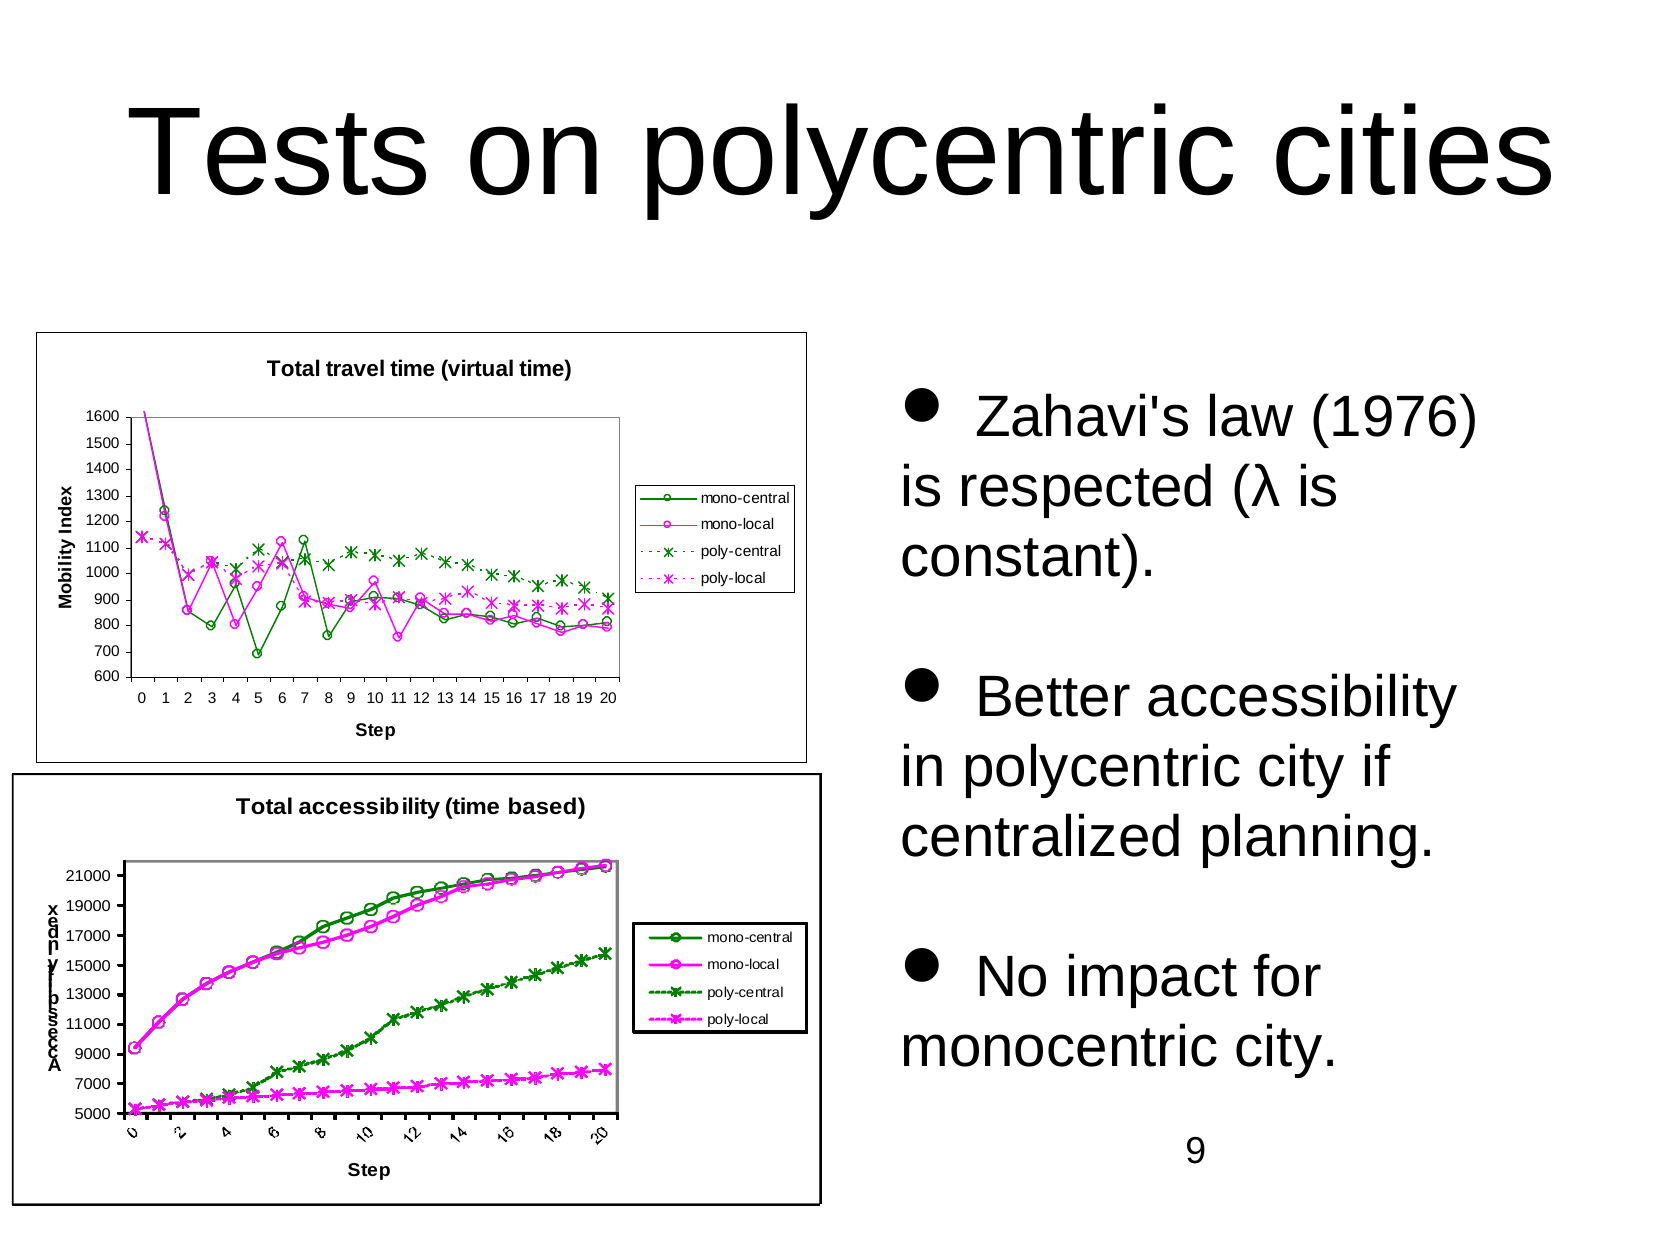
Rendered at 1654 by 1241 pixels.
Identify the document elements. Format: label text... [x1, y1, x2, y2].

title Tests on polycentric cities [29, 49, 1654, 257]
chart [4, 324, 827, 1211]
text_box Zahavi's law (1976) is respected (λ is constant). Better accessibility in polycentric city if centralized planning. No impact for monocentric city. [885, 295, 1536, 1123]
